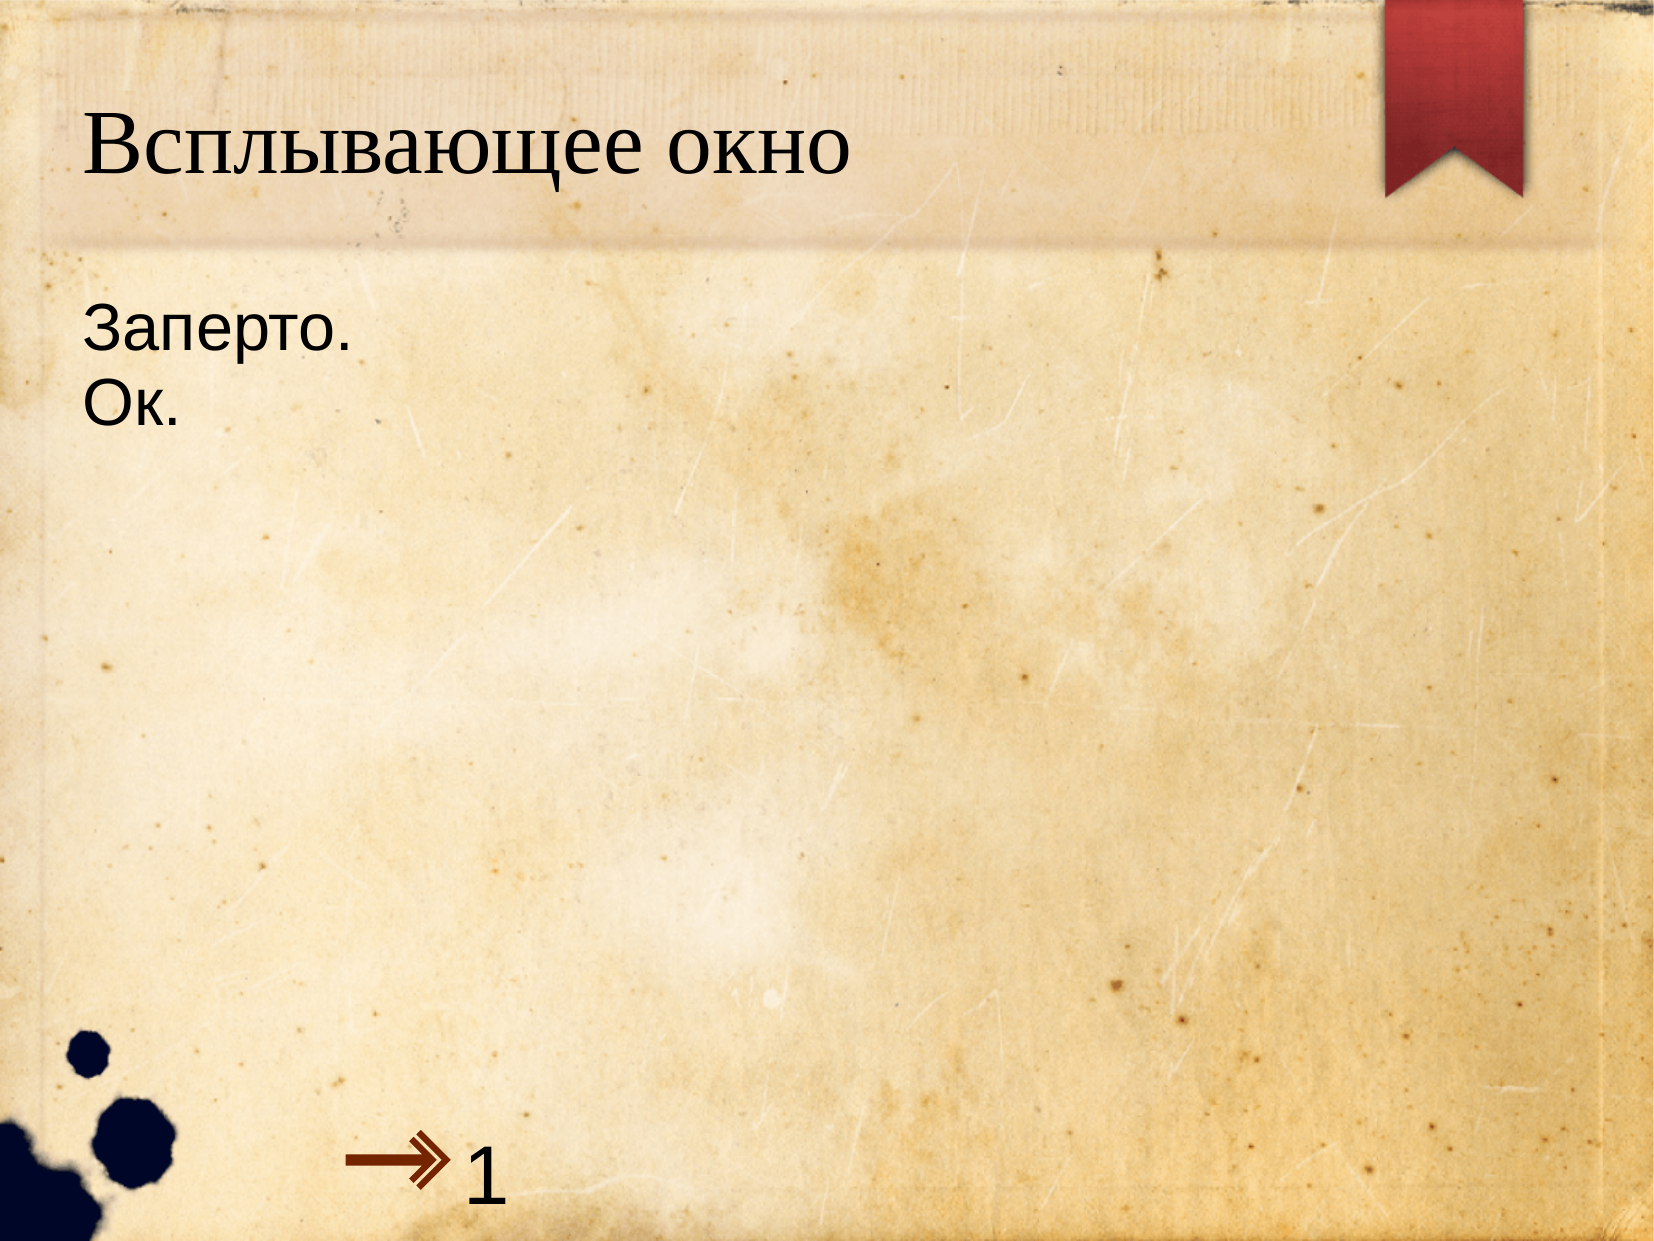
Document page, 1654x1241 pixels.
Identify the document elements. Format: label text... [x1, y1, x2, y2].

subtitle Заперто. Ок. [82, 290, 1538, 1010]
picture [0, 0, 1654, 1241]
text_box 1 [448, 1122, 686, 1215]
title Всплывающее окно [82, 49, 1347, 237]
